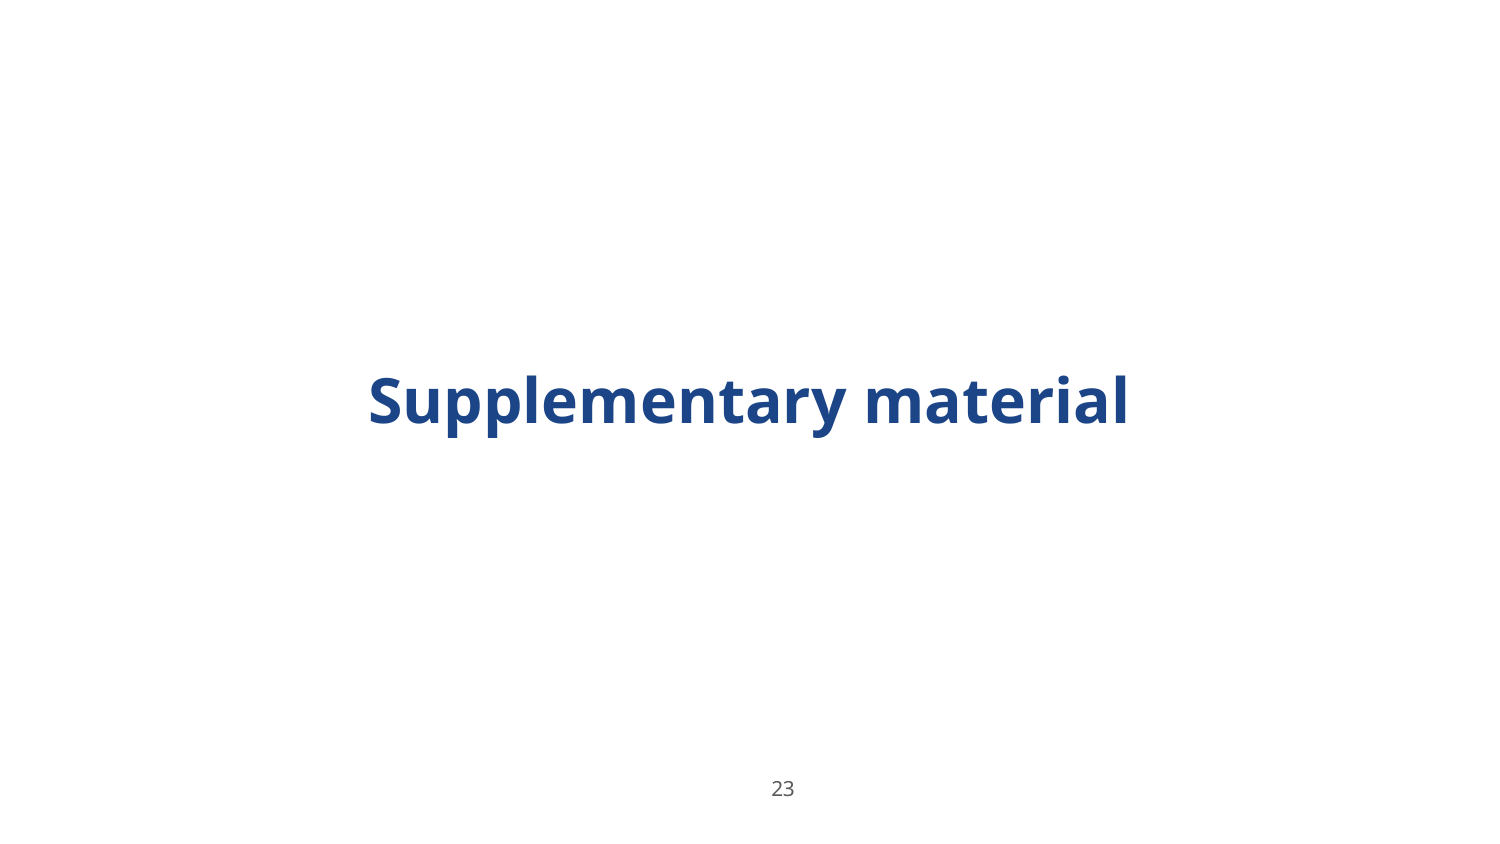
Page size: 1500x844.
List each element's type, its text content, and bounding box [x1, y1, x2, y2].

list Supplementary material [51, 189, 1449, 750]
slide_number <number> [719, 757, 810, 822]
